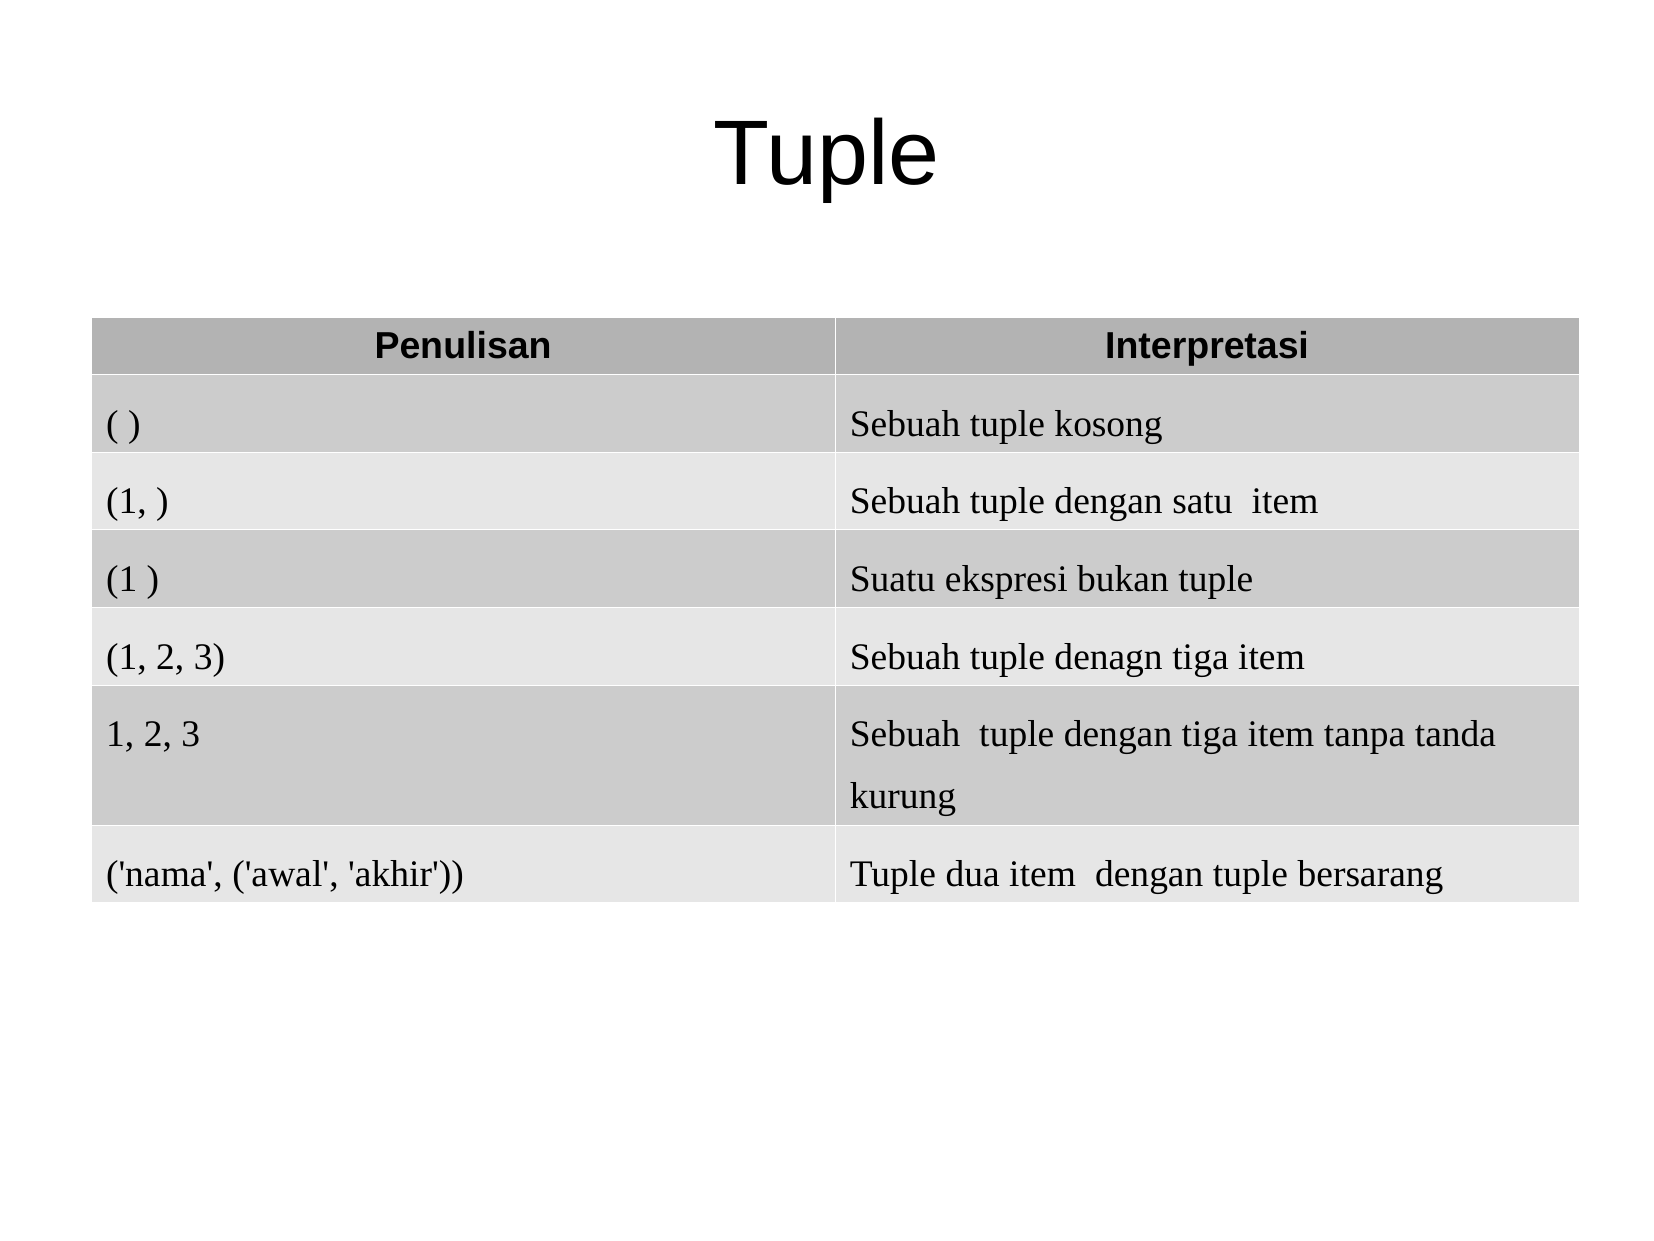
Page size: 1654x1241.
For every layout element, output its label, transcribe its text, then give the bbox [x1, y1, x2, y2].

table_cell Suatu ekspresi bukan tuple [836, 530, 1579, 607]
table_header Penulisan [92, 318, 835, 374]
table_cell (1, ) [92, 453, 835, 529]
table_cell ( ) [92, 375, 835, 452]
table_cell (1 ) [92, 530, 835, 607]
table_cell Sebuah tuple dengan satu item [836, 453, 1579, 529]
table_cell (1, 2, 3) [92, 608, 835, 685]
table_cell Sebuah tuple denagn tiga item [836, 608, 1579, 685]
table_cell Sebuah tuple kosong [836, 375, 1579, 452]
title Tuple [82, 49, 1571, 257]
table_cell Tuple dua item dengan tuple bersarang [836, 826, 1579, 902]
table_header Interpretasi [836, 318, 1579, 374]
table_cell Sebuah tuple dengan tiga item tanpa tanda kurung [836, 686, 1579, 825]
table_cell 1, 2, 3 [92, 686, 835, 825]
table_cell ('nama', ('awal', 'akhir')) [92, 826, 835, 902]
